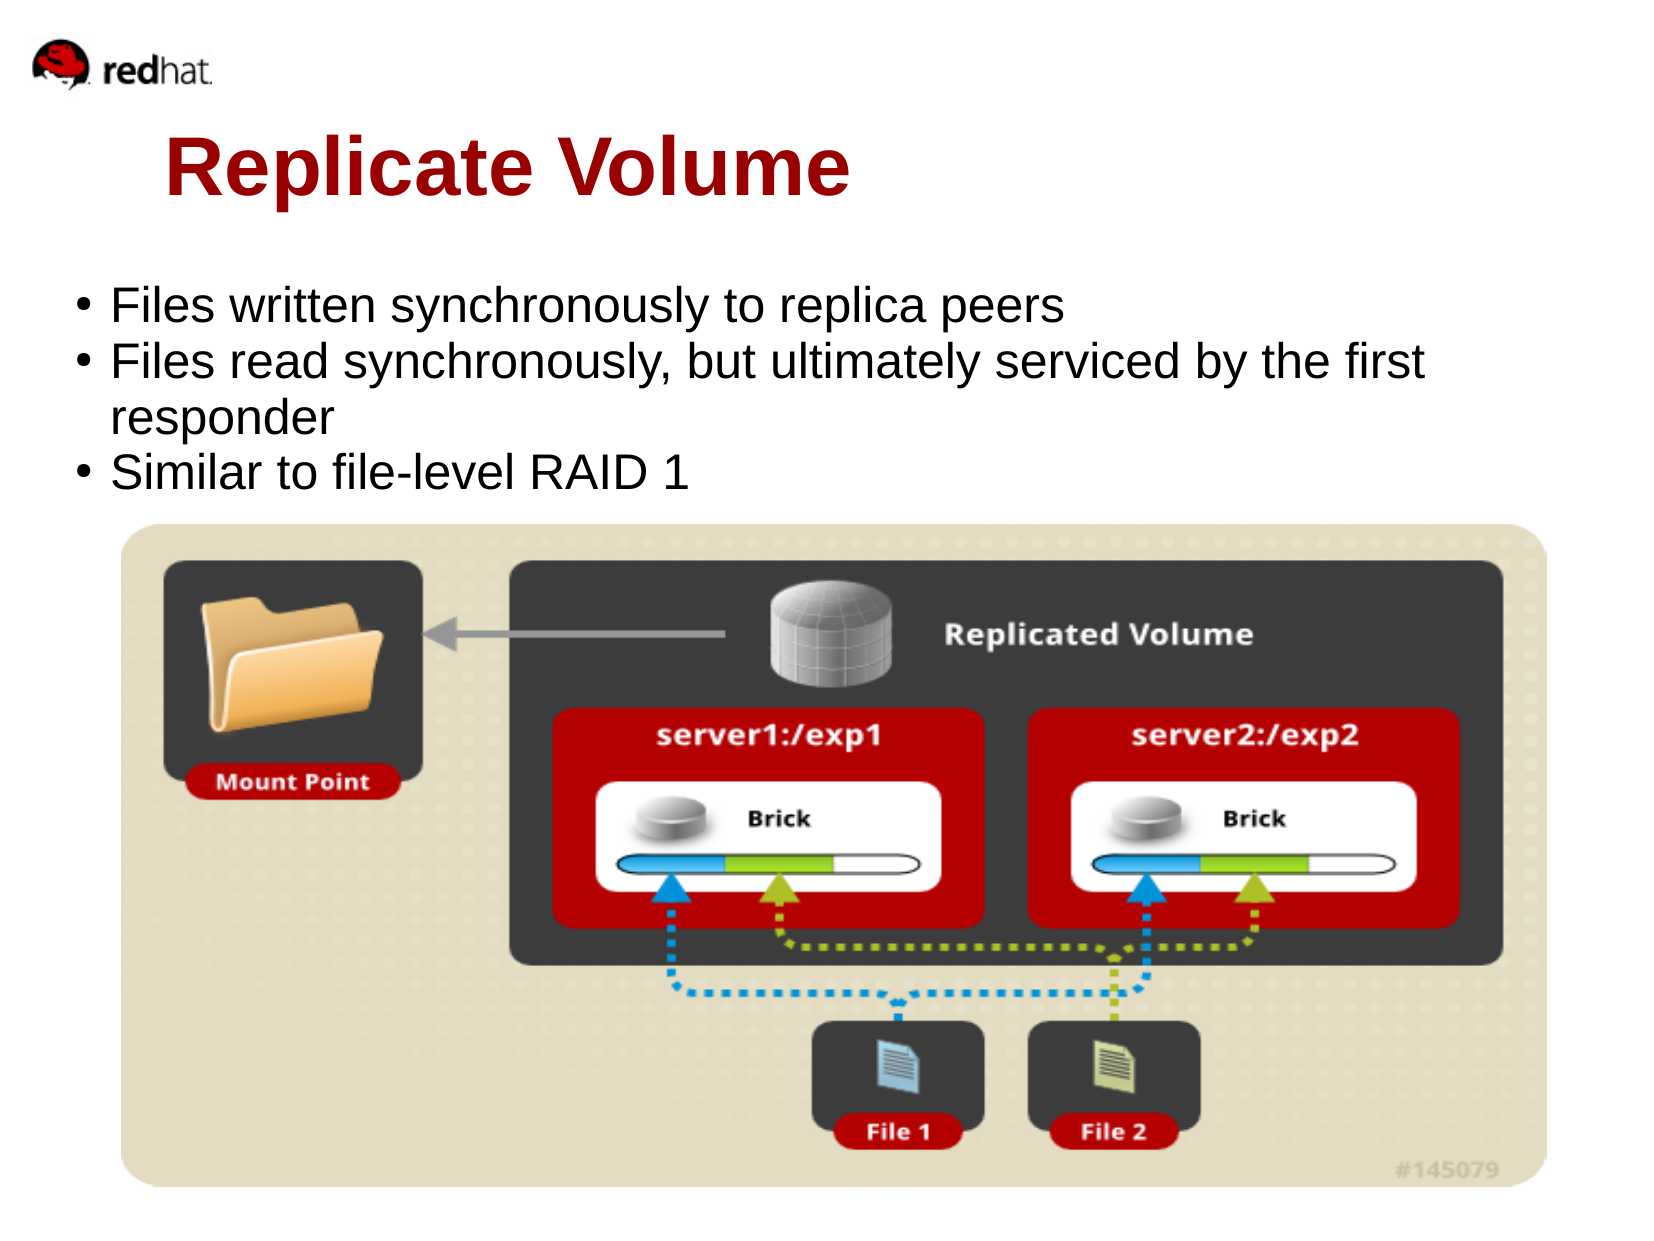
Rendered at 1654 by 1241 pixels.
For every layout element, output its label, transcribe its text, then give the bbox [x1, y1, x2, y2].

text_box Replicate Volume [150, 112, 1313, 226]
text_box Files written synchronously to replica peers Files read synchronously, but ultimately serviced by the first responder Similar to file-level RAID 1 [60, 270, 1576, 706]
picture [31, 37, 212, 98]
picture [121, 524, 1547, 1187]
